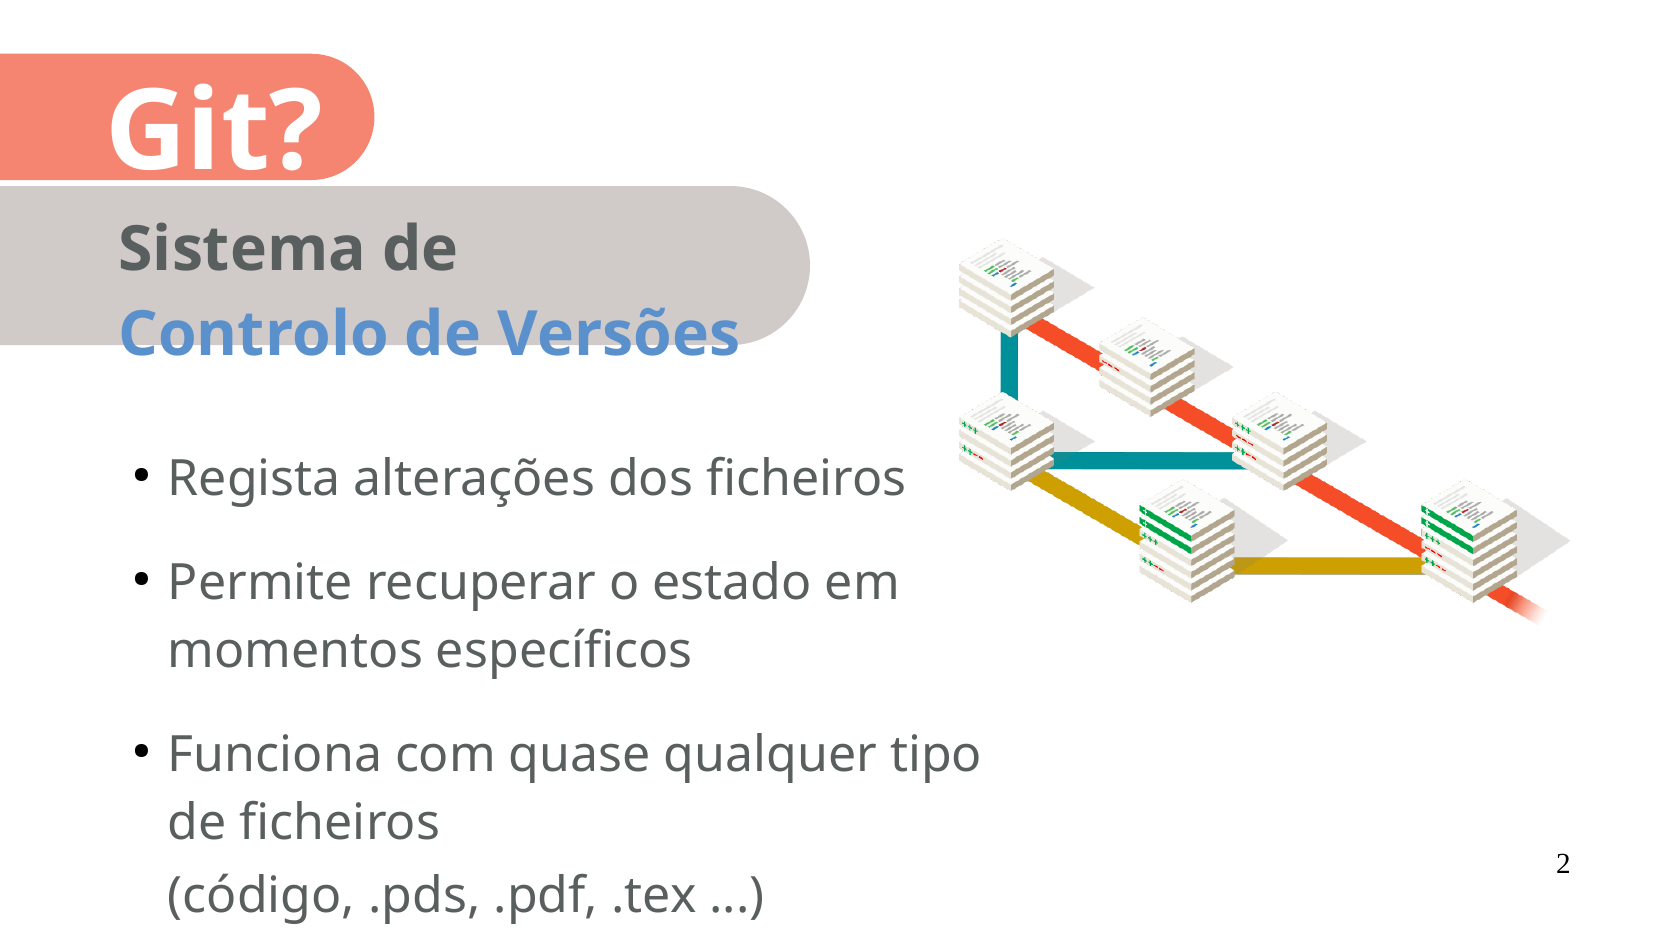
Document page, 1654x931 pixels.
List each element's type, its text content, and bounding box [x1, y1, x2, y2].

title Git? [105, 48, 451, 204]
text_box Regista alterações dos ficheiros Permite recuperar o estado em momentos específicos Funciona com quase qualquer tipo de ficheiros (código, .pds, .pdf, .tex ...) [117, 435, 1033, 776]
text_box Sistema de Controlo de Versões [103, 196, 822, 362]
picture [957, 236, 1585, 642]
text_box [451, 186, 770, 196]
text_box [0, 186, 105, 346]
text_box [0, 53, 105, 181]
